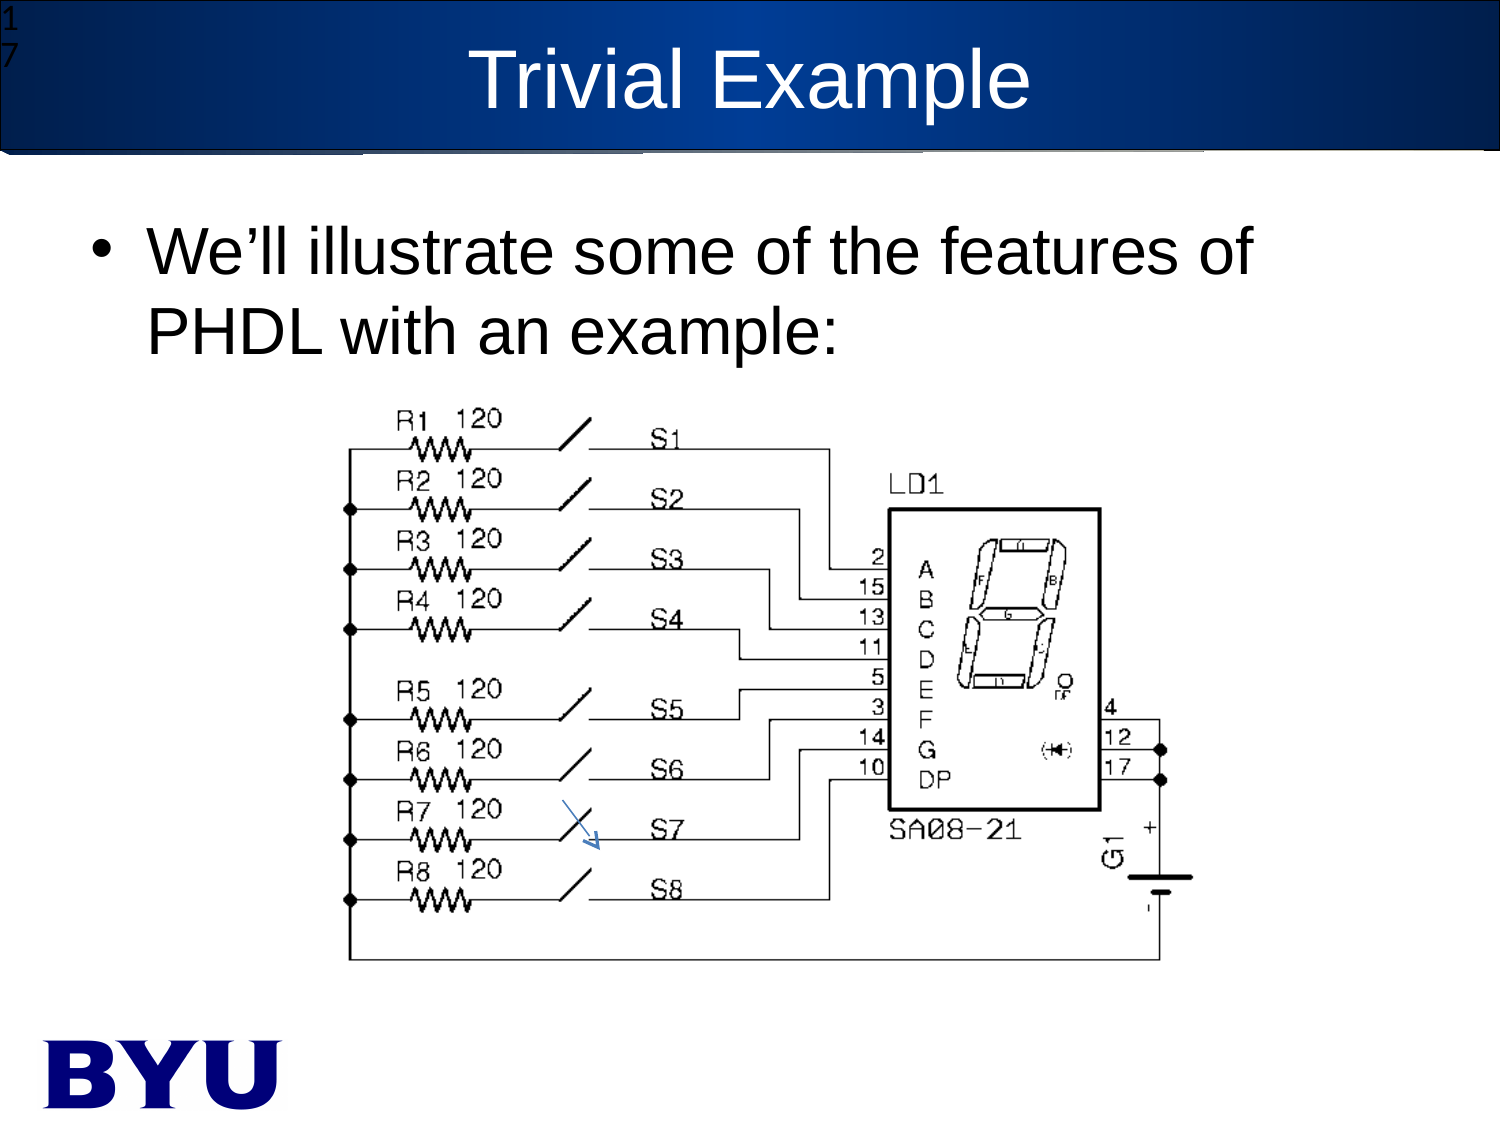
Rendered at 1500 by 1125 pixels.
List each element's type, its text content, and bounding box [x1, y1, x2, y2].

picture [37, 1039, 288, 1111]
list We’ll illustrate some of the features of PHDL with an example: [75, 200, 1425, 1013]
title Trivial Example [75, 0, 1425, 150]
picture [323, 390, 1200, 988]
